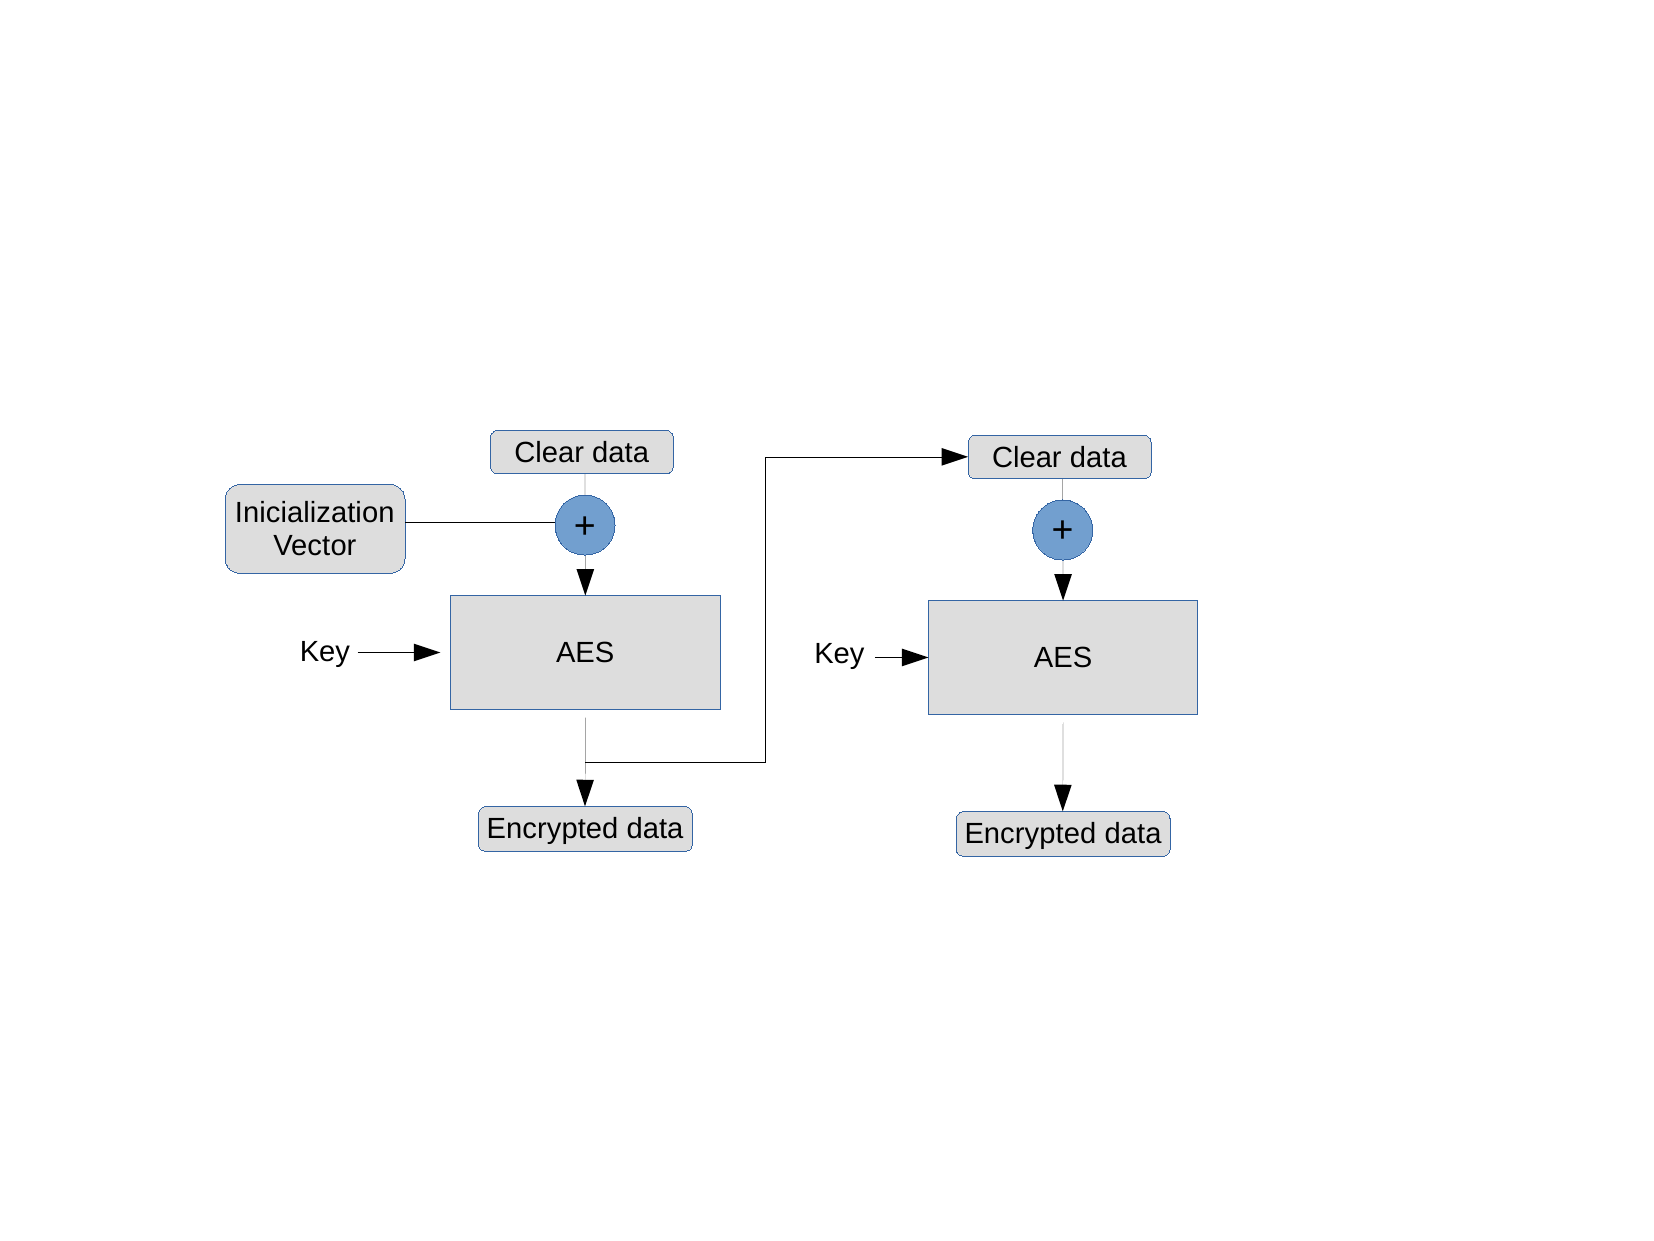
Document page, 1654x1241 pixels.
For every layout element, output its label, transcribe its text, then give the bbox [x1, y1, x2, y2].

text_box Inicialization Vector [225, 484, 406, 574]
text_box + [555, 495, 616, 556]
text_box + [1032, 499, 1093, 561]
text_box Key [799, 630, 904, 678]
text_box Clear data [968, 435, 1152, 479]
text_box Encrypted data [478, 806, 693, 852]
text_box Key [285, 627, 389, 676]
text_box AES [928, 600, 1198, 715]
text_box Encrypted data [956, 811, 1171, 857]
text_box AES [450, 595, 721, 710]
text_box Clear data [490, 430, 674, 474]
